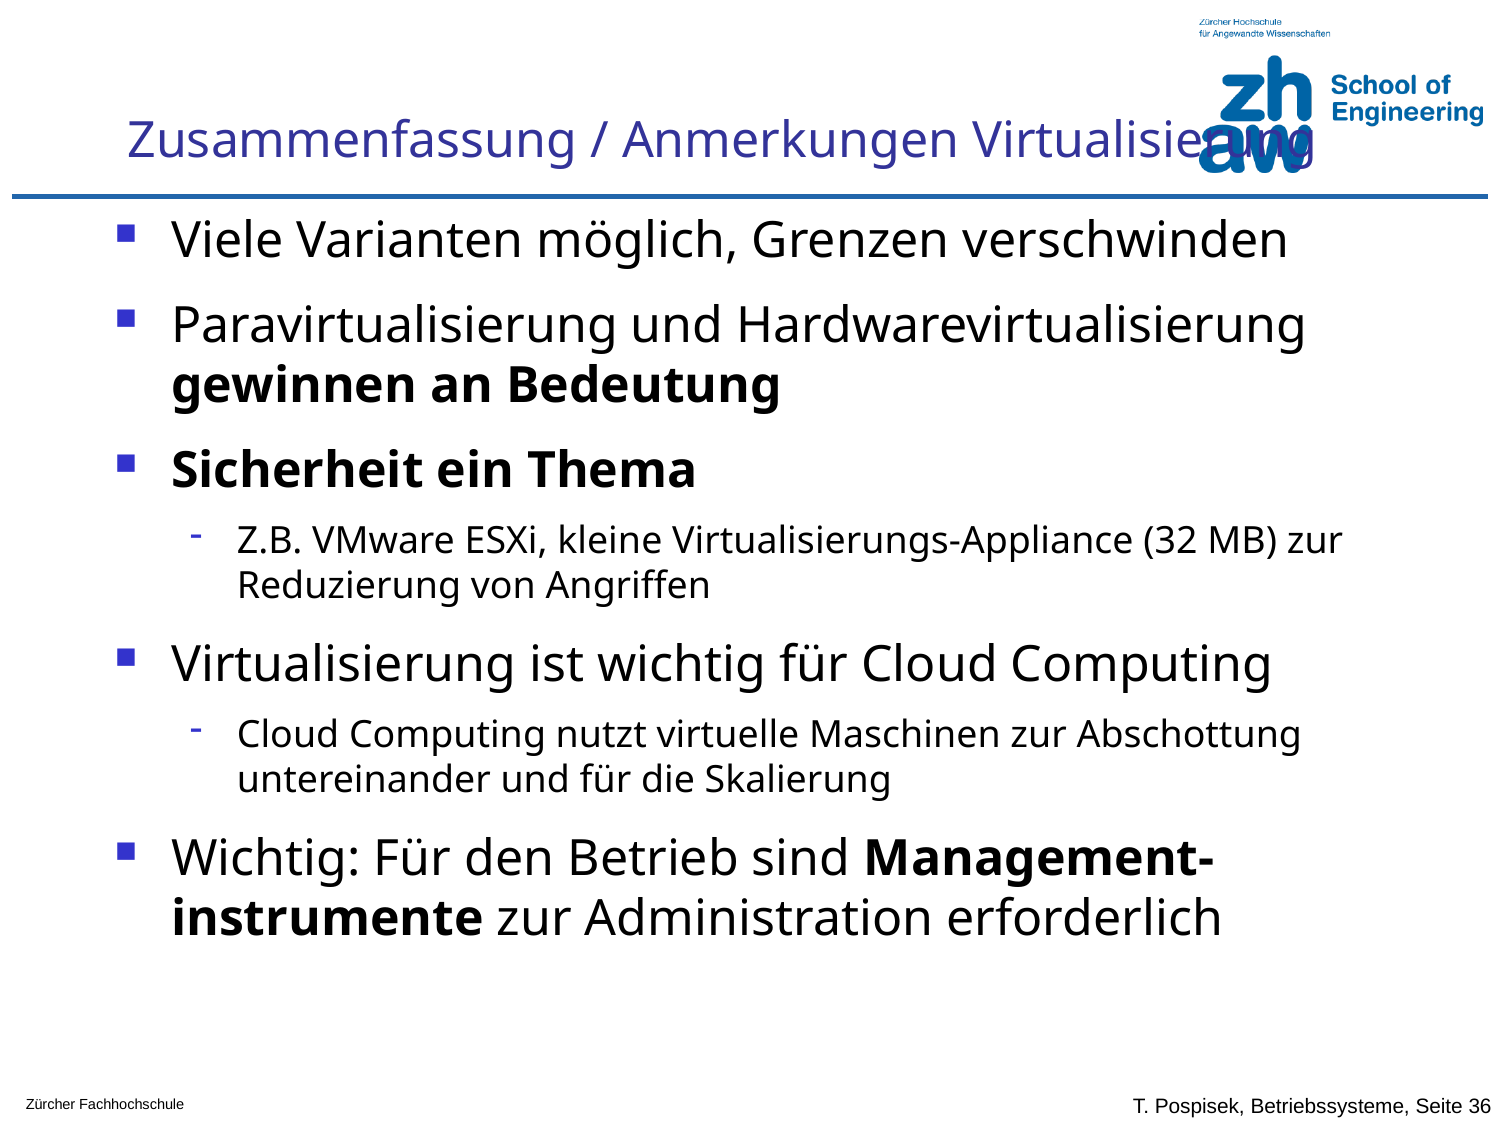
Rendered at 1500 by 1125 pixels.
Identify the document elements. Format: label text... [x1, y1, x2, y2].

list Viele Varianten möglich, Grenzen verschwinden Paravirtualisierung und Hardwarevirtualisierung gewinnen an Bedeutung Sicherheit ein Thema Z.B. VMware ESXi, kleine Virtualisierungs-Appliance (32 MB) zur Reduzierung von Angriffen Virtualisierung ist wichtig für Cloud Computing Cloud Computing nutzt virtuelle Maschinen zur Abschottung untereinander und für die Skalierung Wichtig: Für den Betrieb sind Management-instrumente zur Administration erforderlich [99, 200, 1375, 988]
title Zusammenfassung / Anmerkungen Virtualisierung [112, 50, 1391, 175]
picture [1199, 19, 1483, 173]
